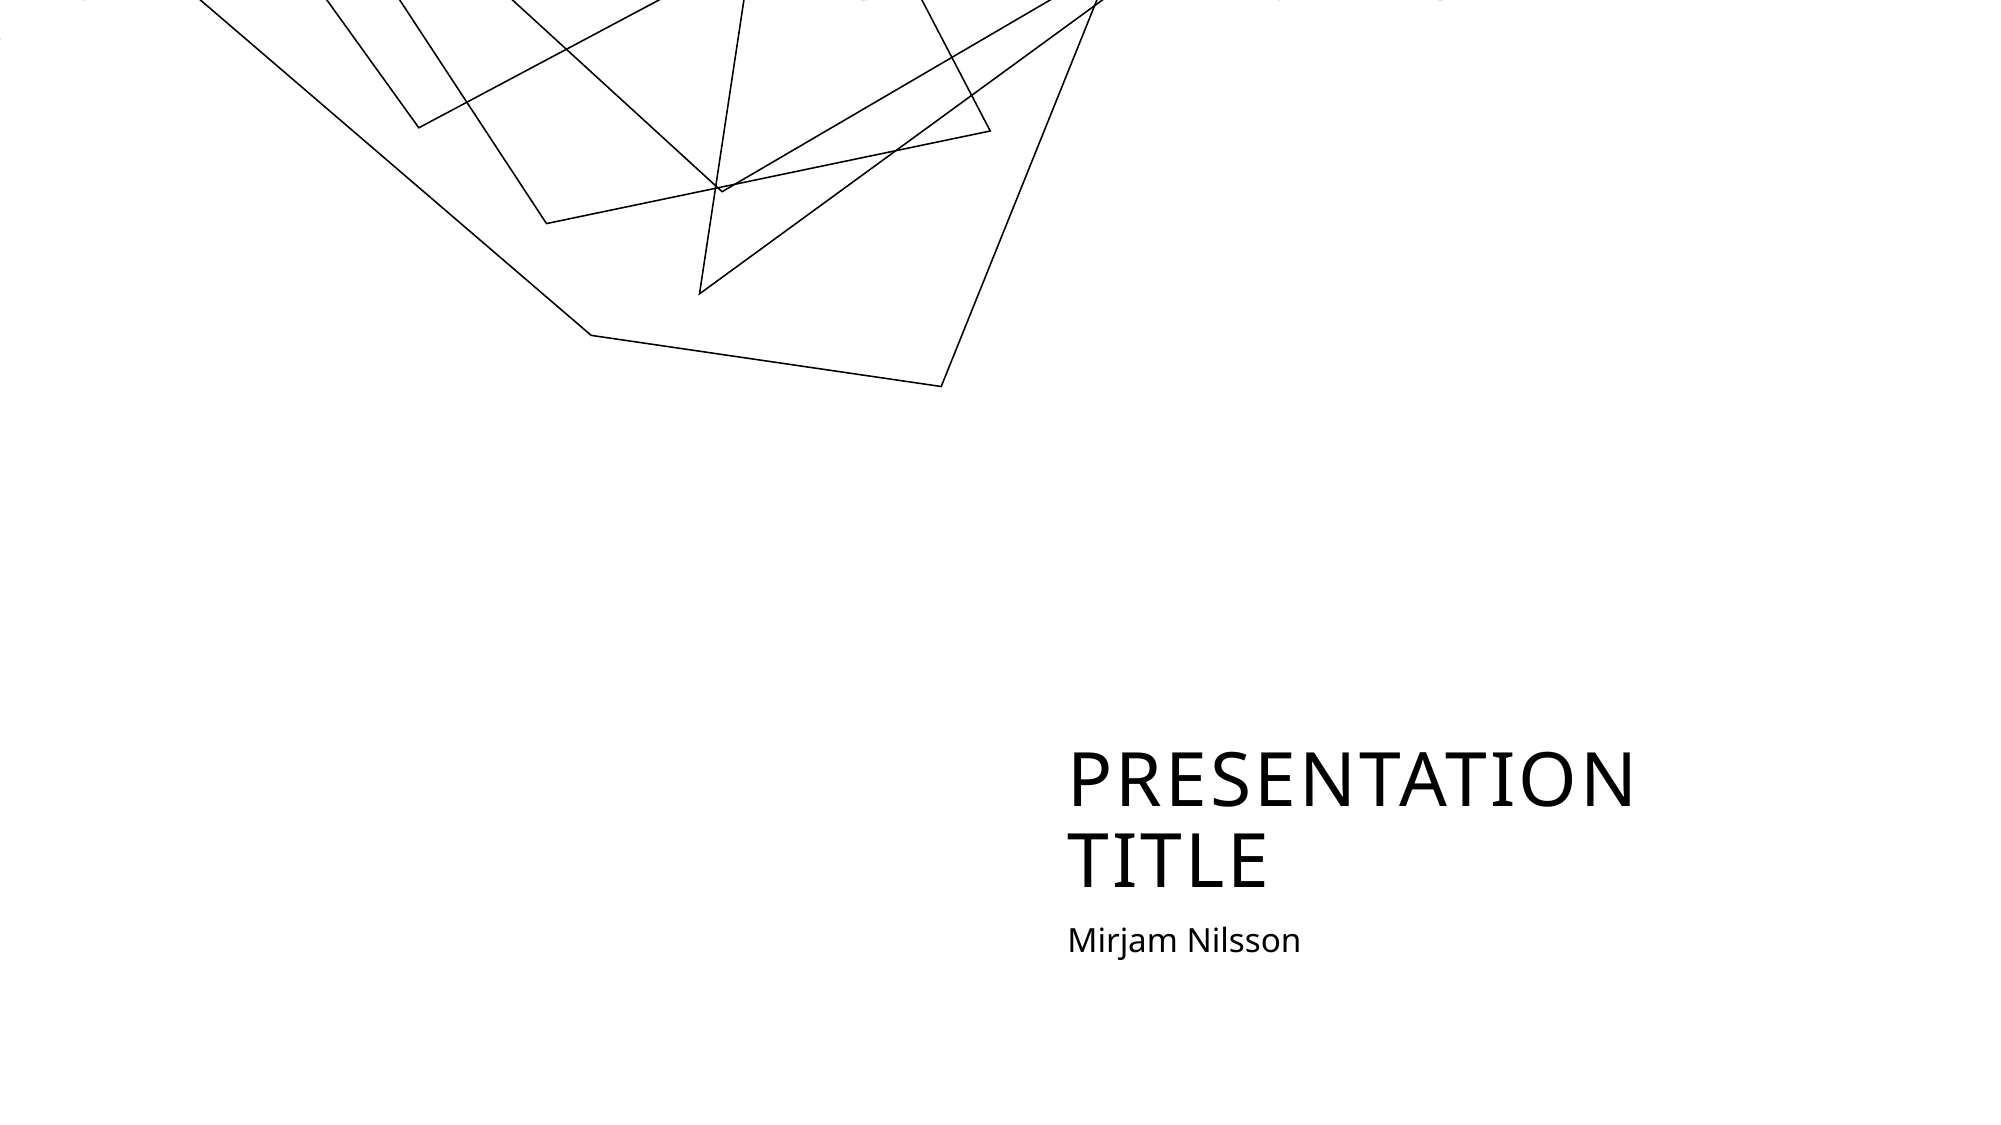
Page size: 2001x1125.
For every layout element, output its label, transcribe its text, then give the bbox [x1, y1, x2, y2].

title PRESENTATION TITLE [1052, 727, 1864, 912]
subtitle Mirjam Nilsson [1052, 916, 1864, 982]
